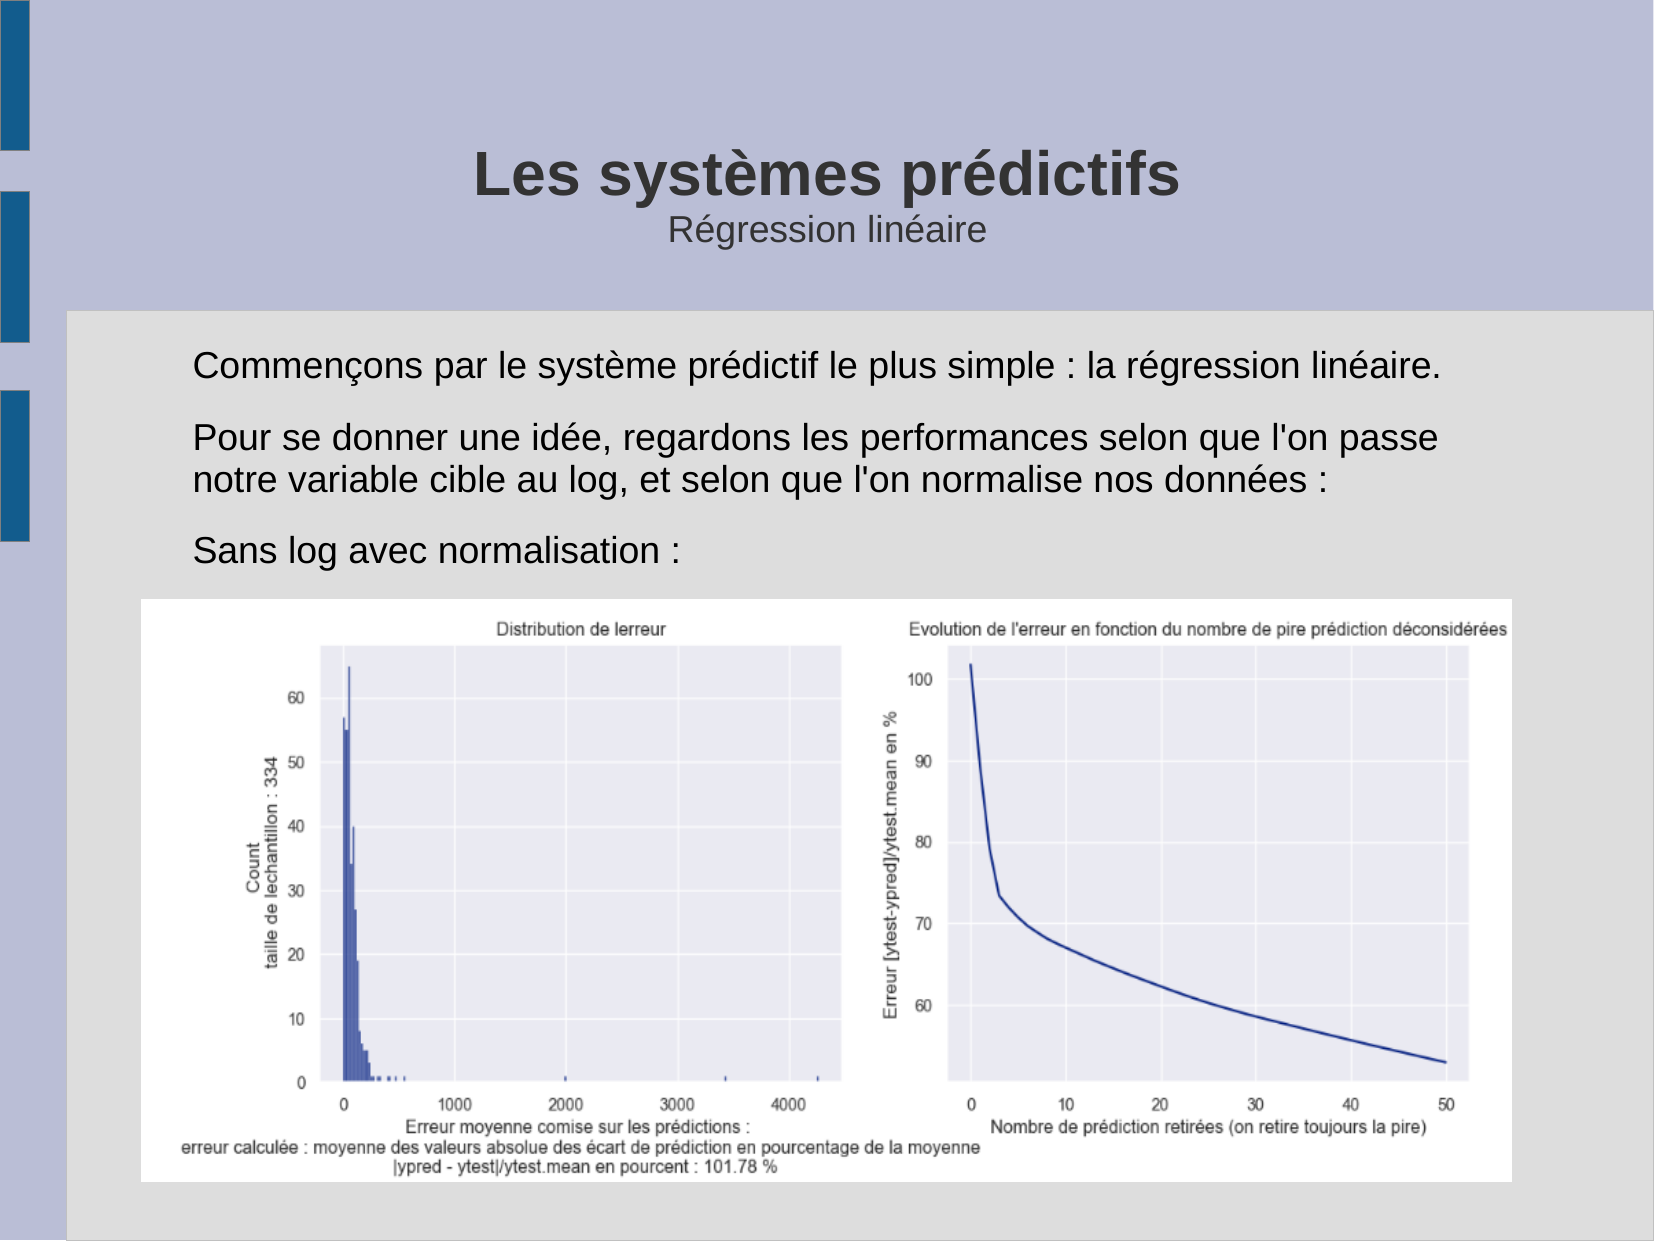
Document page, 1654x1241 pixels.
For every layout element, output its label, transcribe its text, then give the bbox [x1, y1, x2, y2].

list Commençons par le système prédictif le plus simple : la régression linéaire. Pour se donner une idée, regardons les performances selon que l'on passe notre variable cible au log, et selon que l'on normalise nos données : Sans log avec normalisation : [121, 344, 1534, 718]
title Les systèmes prédictifs Régression linéaire [121, 91, 1534, 299]
picture [141, 599, 1512, 1182]
